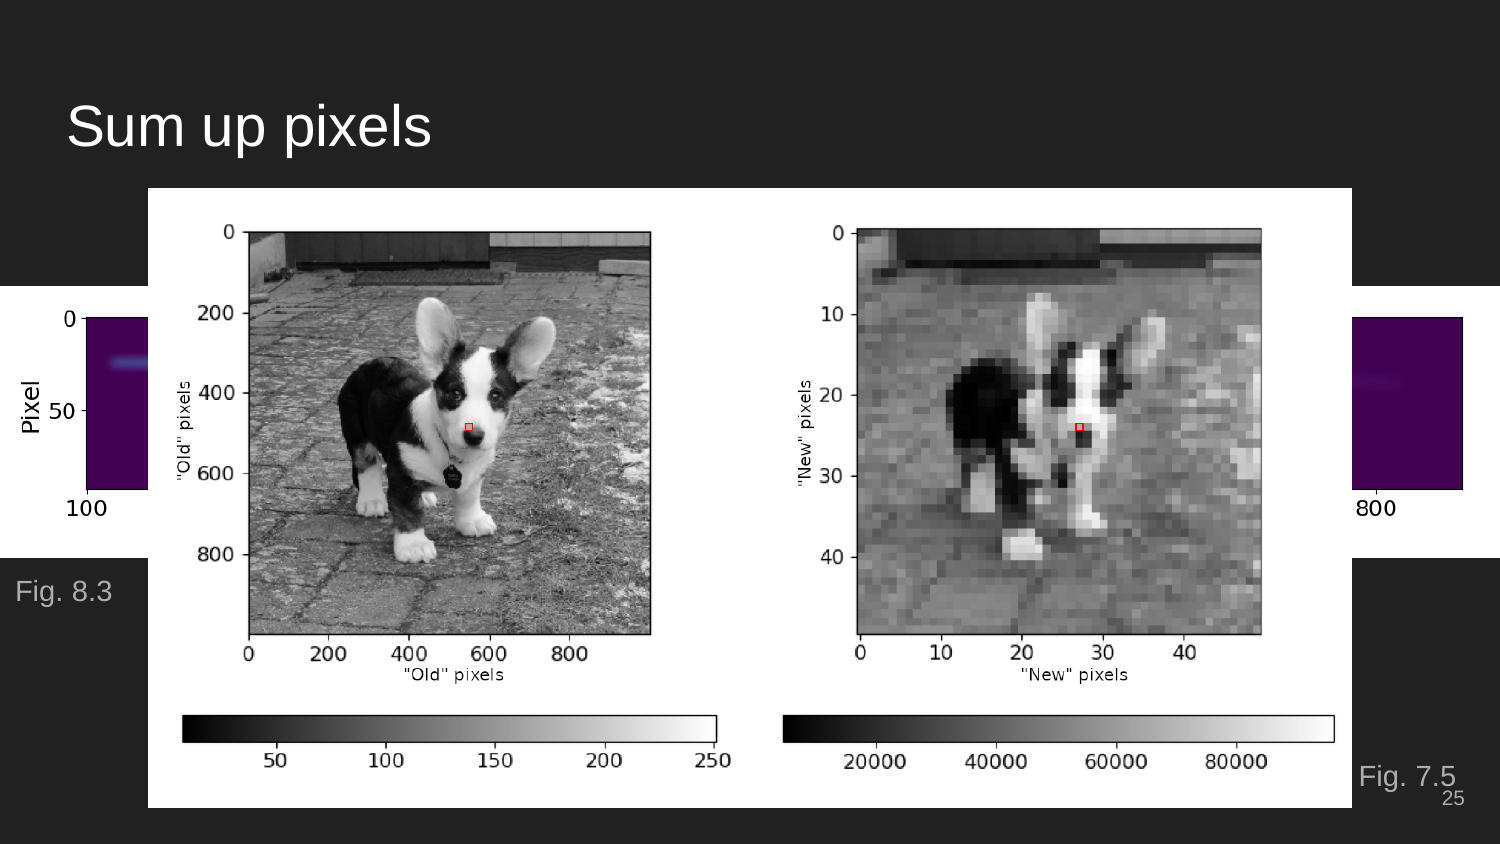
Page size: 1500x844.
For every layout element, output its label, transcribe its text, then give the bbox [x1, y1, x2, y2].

picture [0, 188, 1500, 808]
slide_number <number> [1389, 764, 1480, 830]
text_box [1075, 423, 1083, 431]
text_box [465, 423, 473, 431]
title Sum up pixels [51, 72, 1449, 167]
text_box Fig. 8.3 [0, 557, 148, 623]
text_box Fig. 7.5 [1343, 741, 1494, 807]
